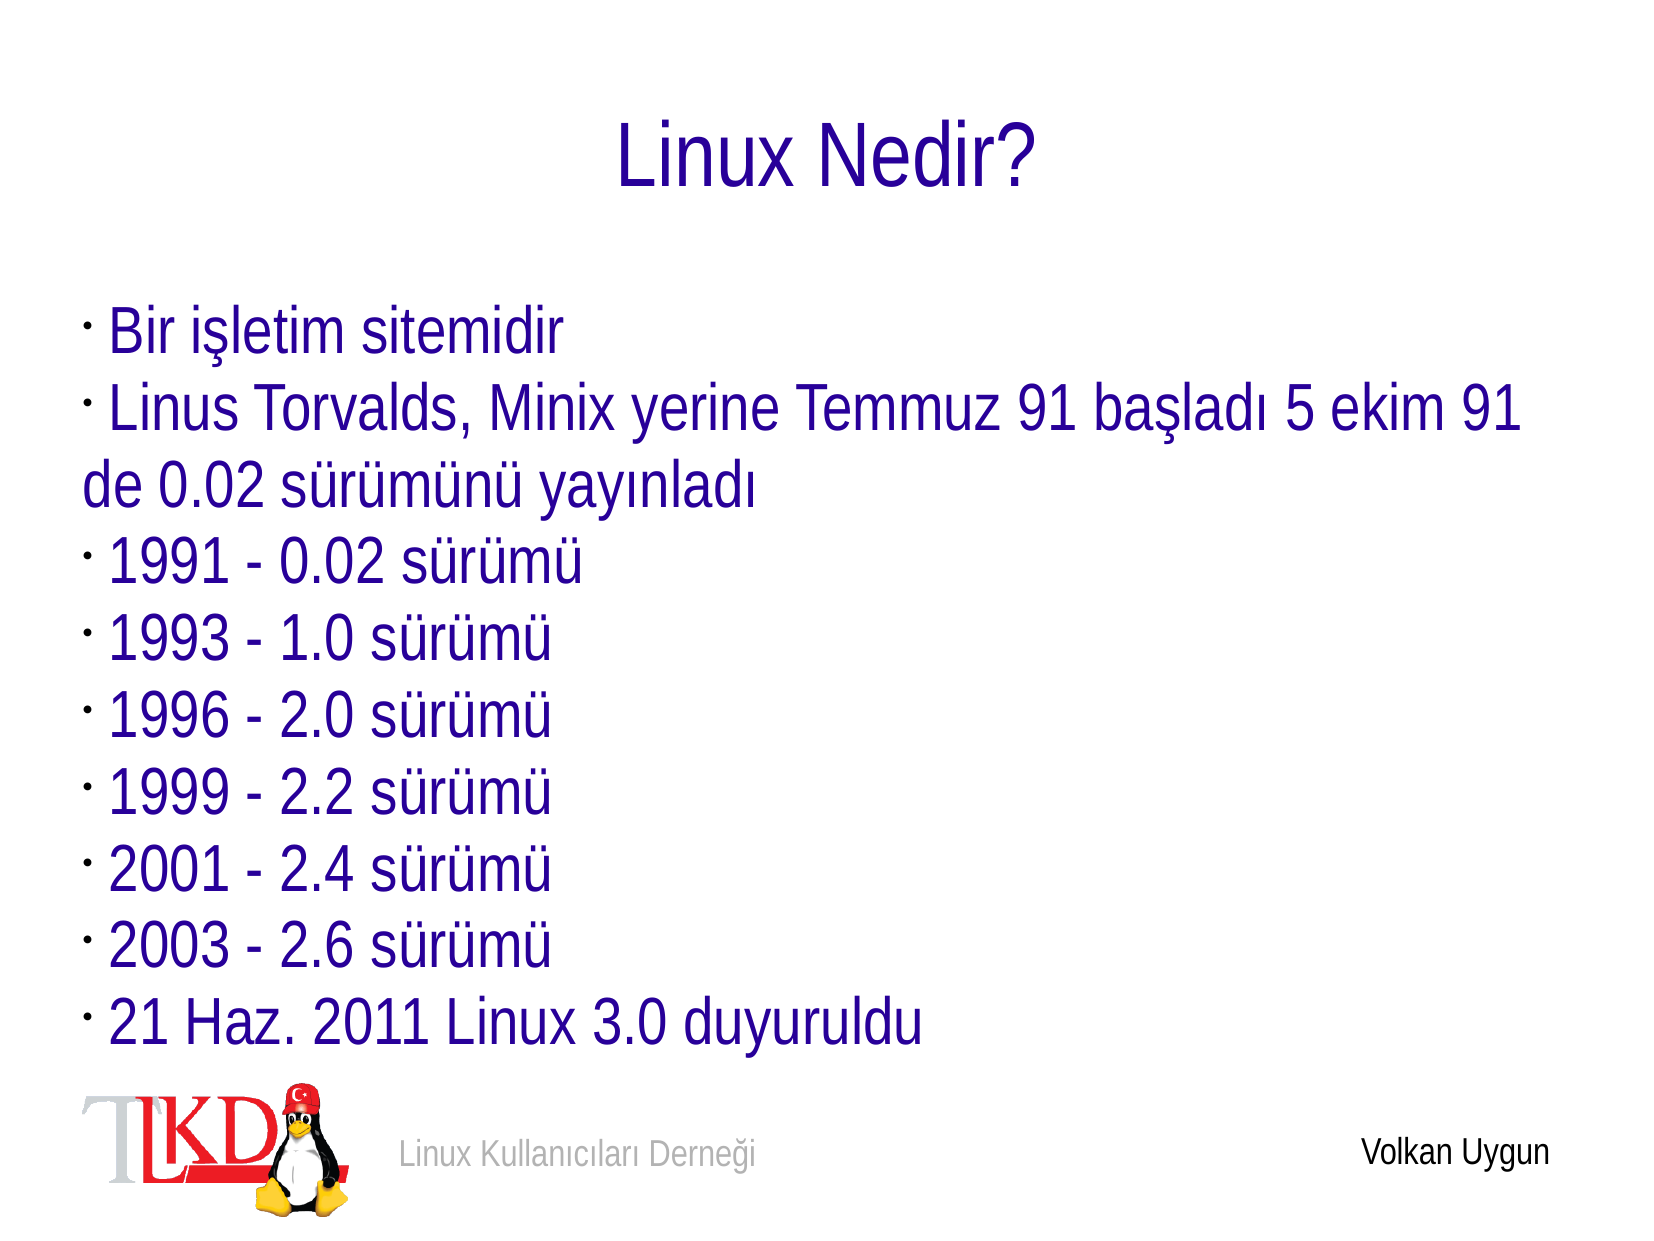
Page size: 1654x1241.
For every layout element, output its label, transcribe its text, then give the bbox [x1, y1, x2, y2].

title Linux Nedir? [82, 49, 1571, 257]
text_box Linux Kullanıcıları Derneği [383, 1123, 1063, 1211]
text_box Volkan Uygun [1151, 1122, 1565, 1180]
subtitle Bir işletim sitemidir Linus Torvalds, Minix yerine Temmuz 91 başladı 5 ekim 91 de 0.02 sürümünü yayınladı 1991 - 0.02 sürümü 1993 - 1.0 sürümü 1996 - 2.0 sürümü 1999 - 2.2 sürümü 2001 - 2.4 sürümü 2003 - 2.6 sürümü 21 Haz. 2011 Linux 3.0 duyuruldu [82, 265, 1571, 1085]
picture [82, 1068, 349, 1217]
